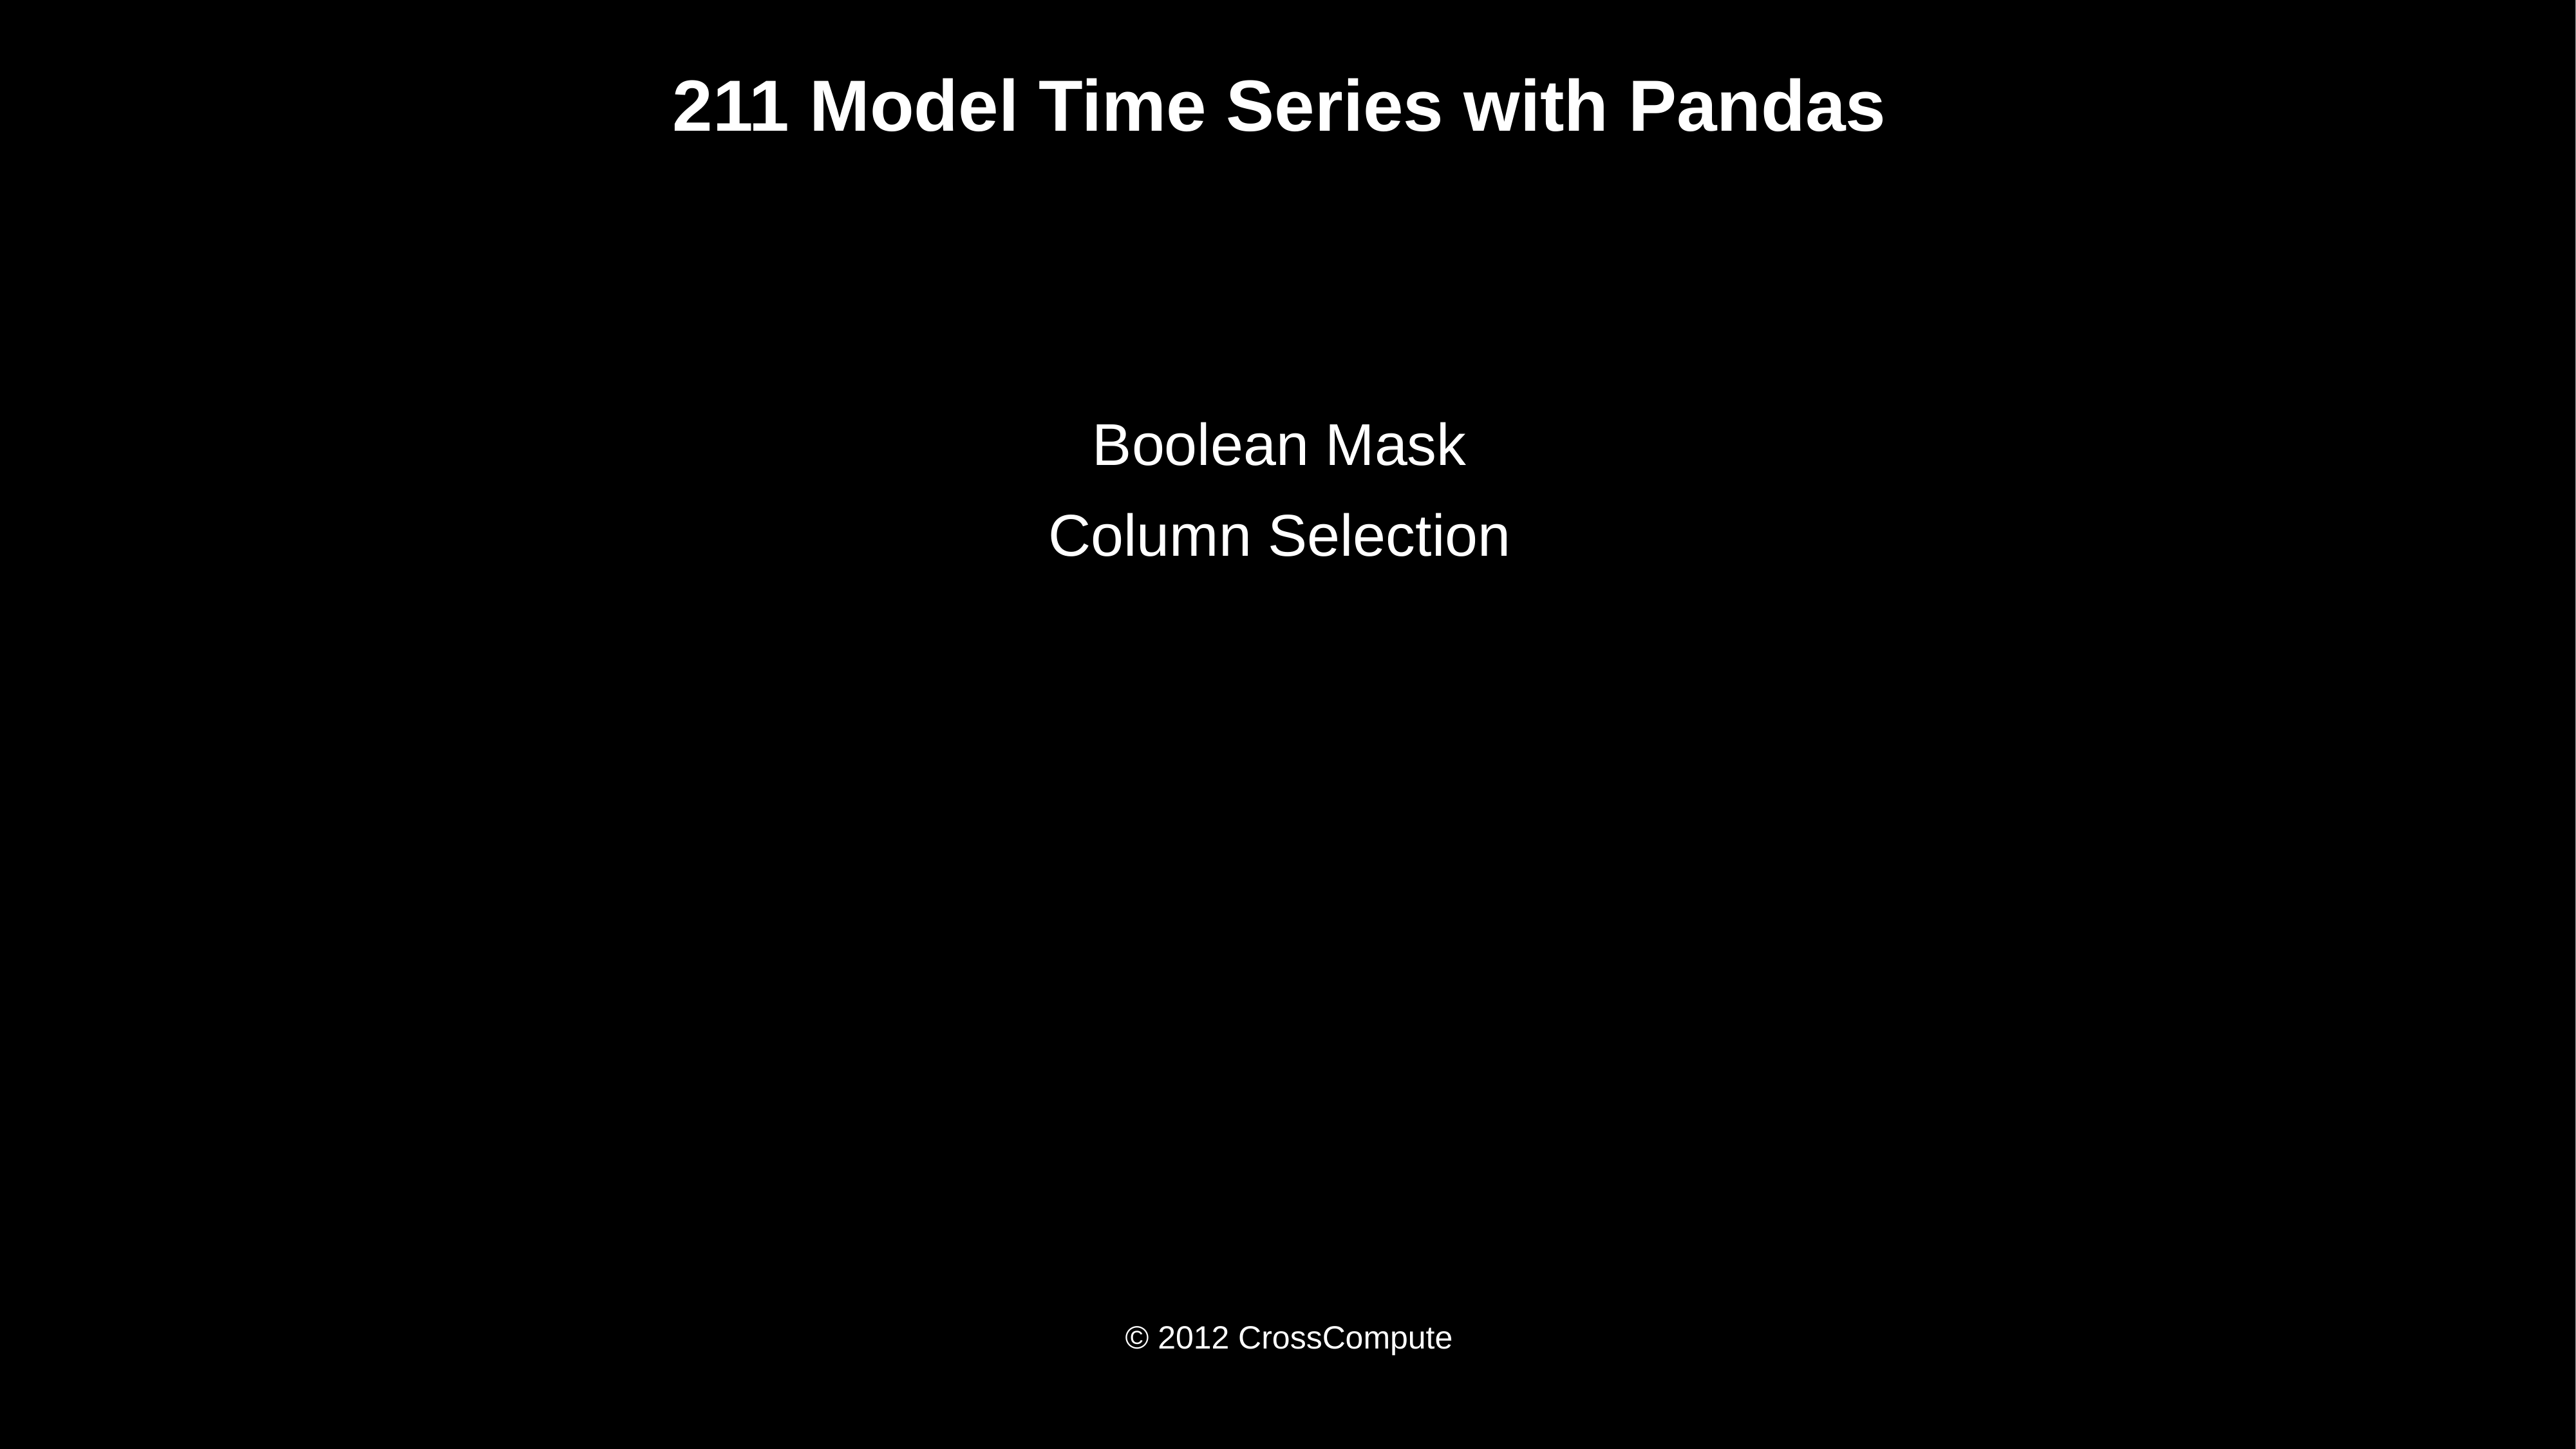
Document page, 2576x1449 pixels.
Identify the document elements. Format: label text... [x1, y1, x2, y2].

list Boolean Mask Column Selection [72, 231, 2488, 1073]
title 211 Model Time Series with Pandas [72, 19, 2488, 193]
